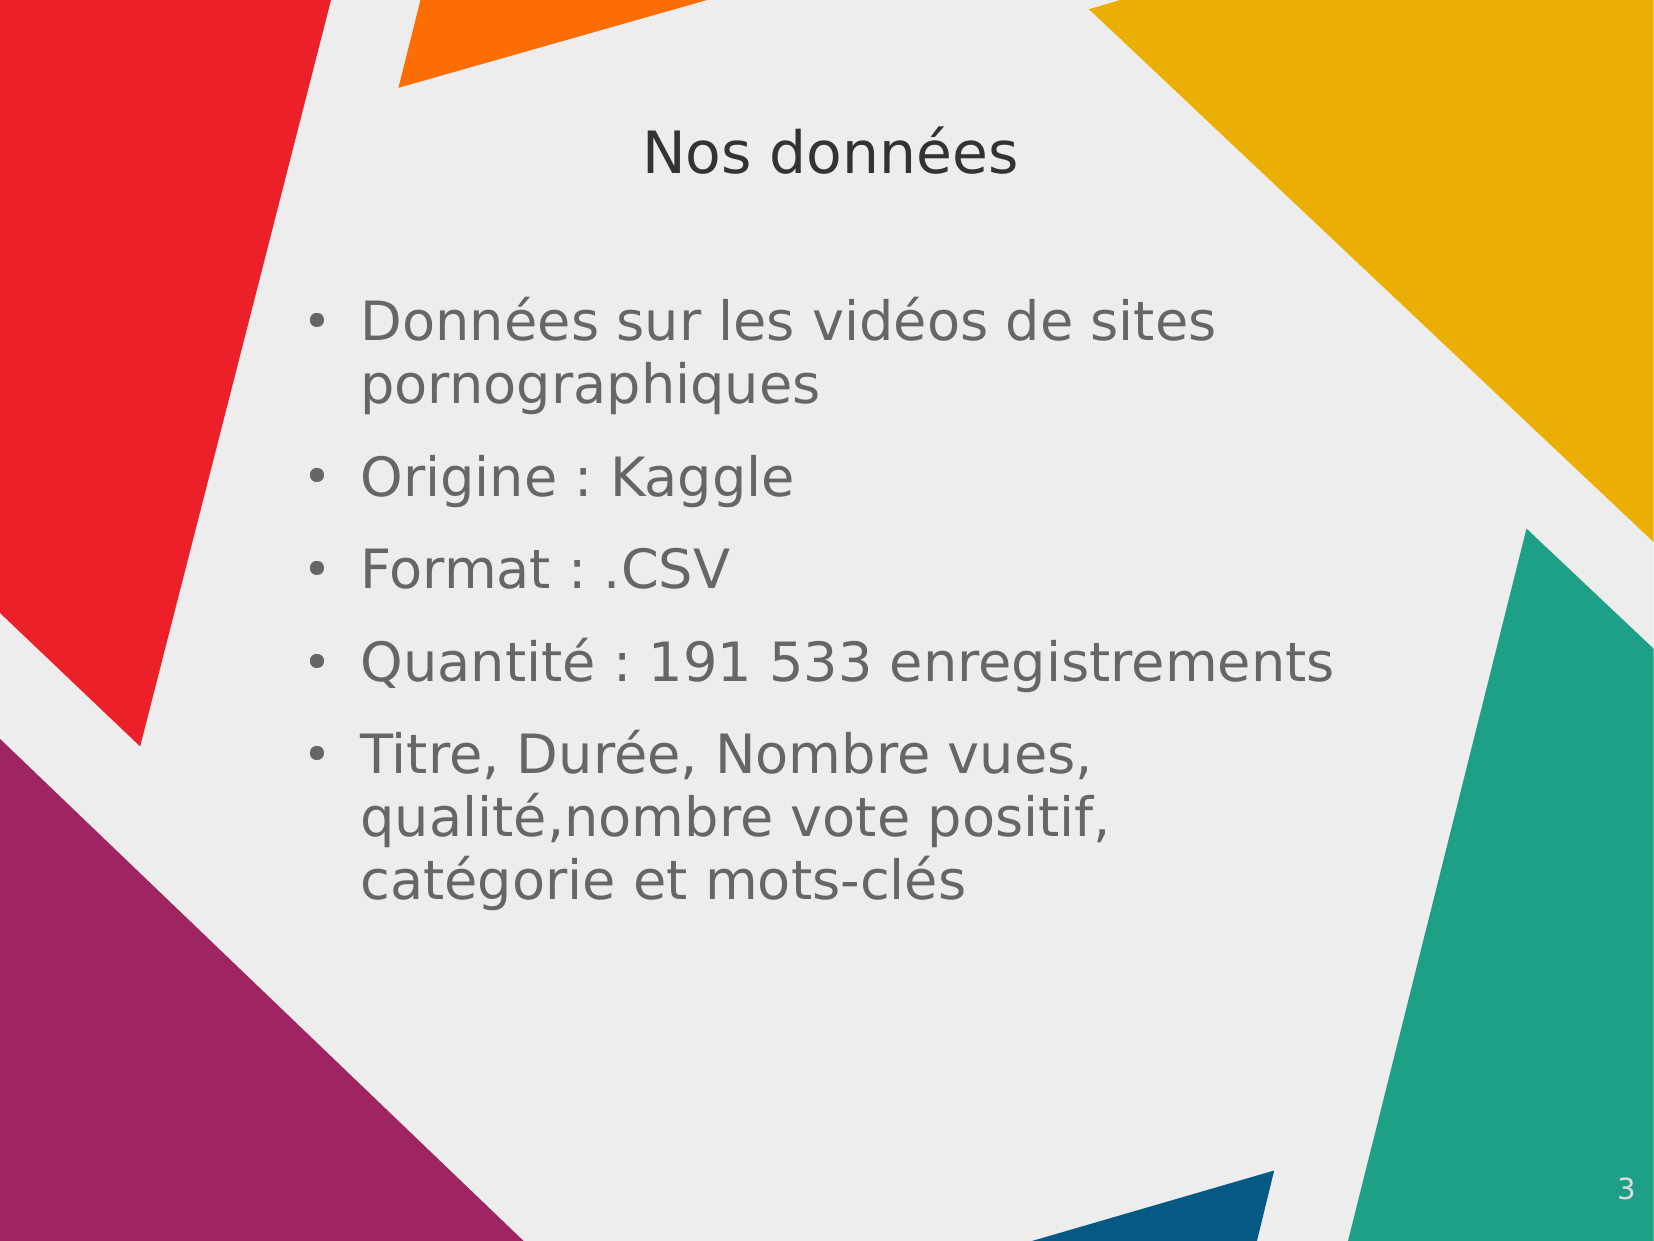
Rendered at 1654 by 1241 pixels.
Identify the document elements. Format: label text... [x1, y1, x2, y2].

title Nos données [289, 49, 1372, 257]
list Données sur les vidéos de sites pornographiques Origine : Kaggle Format : .CSV Quantité : 191 533 enregistrements Titre, Durée, Nombre vues, qualité,nombre vote positif, catégorie et mots-clés [289, 290, 1372, 1090]
